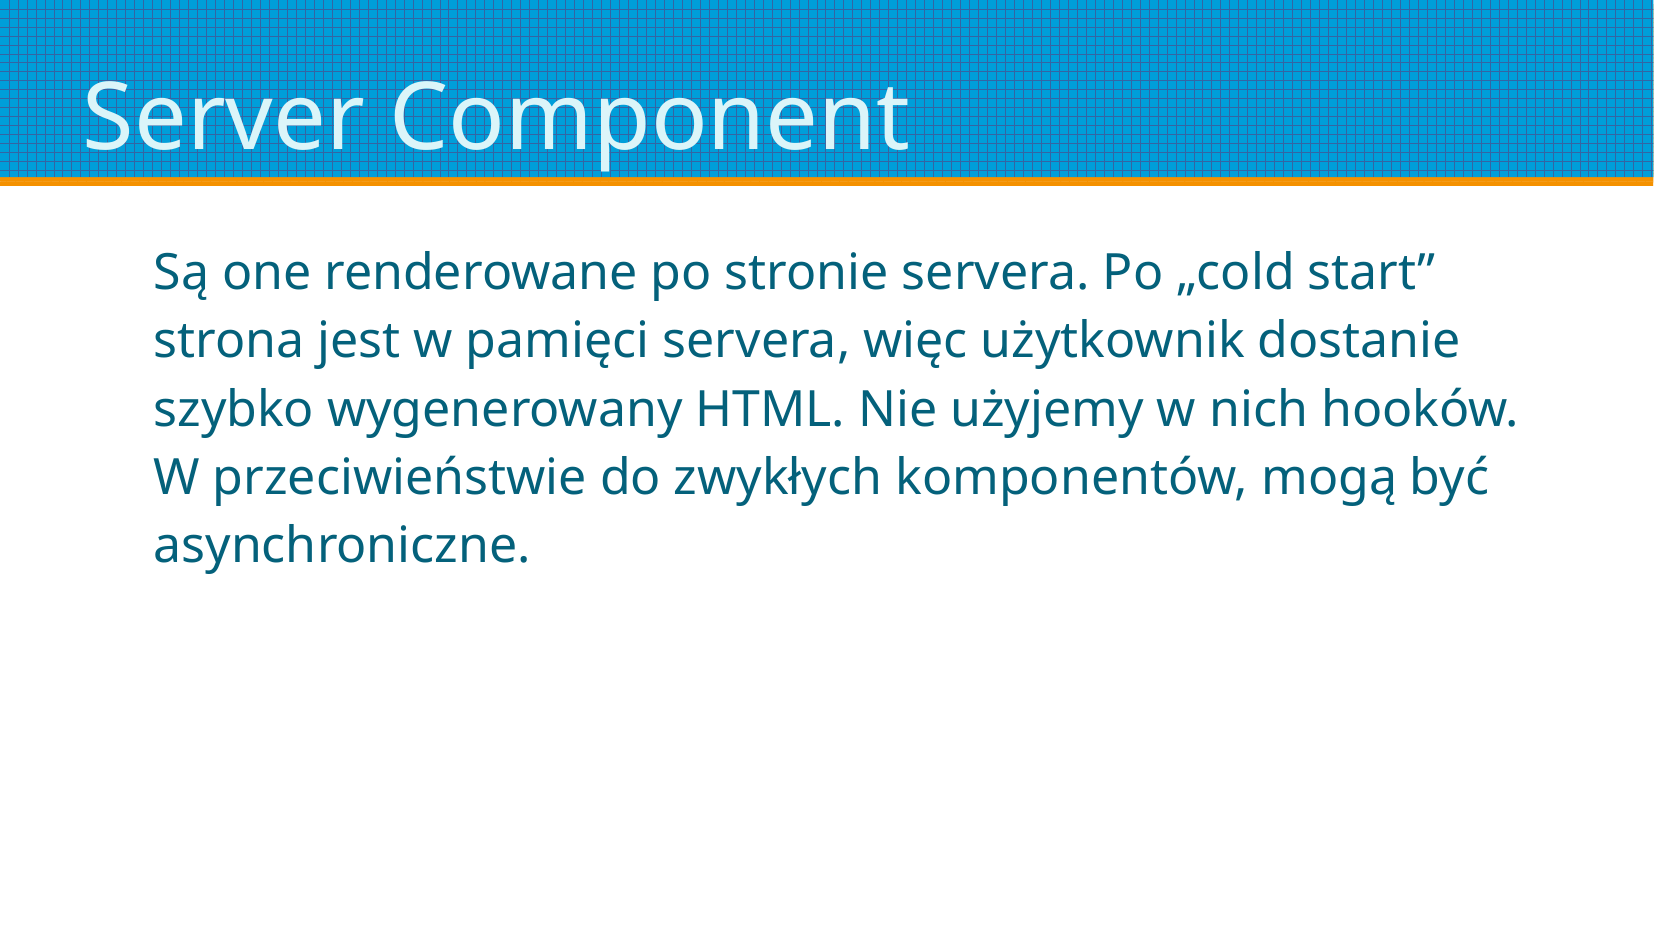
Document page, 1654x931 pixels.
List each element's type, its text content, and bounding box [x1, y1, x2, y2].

list Są one renderowane po stronie servera. Po „cold start” strona jest w pamięci servera, więc użytkownik dostanie szybko wygenerowany HTML. Nie użyjemy w nich hooków. W przeciwieństwie do zwykłych komponentów, mogą być asynchroniczne. [82, 236, 1571, 813]
title Server Component [82, 14, 1571, 178]
